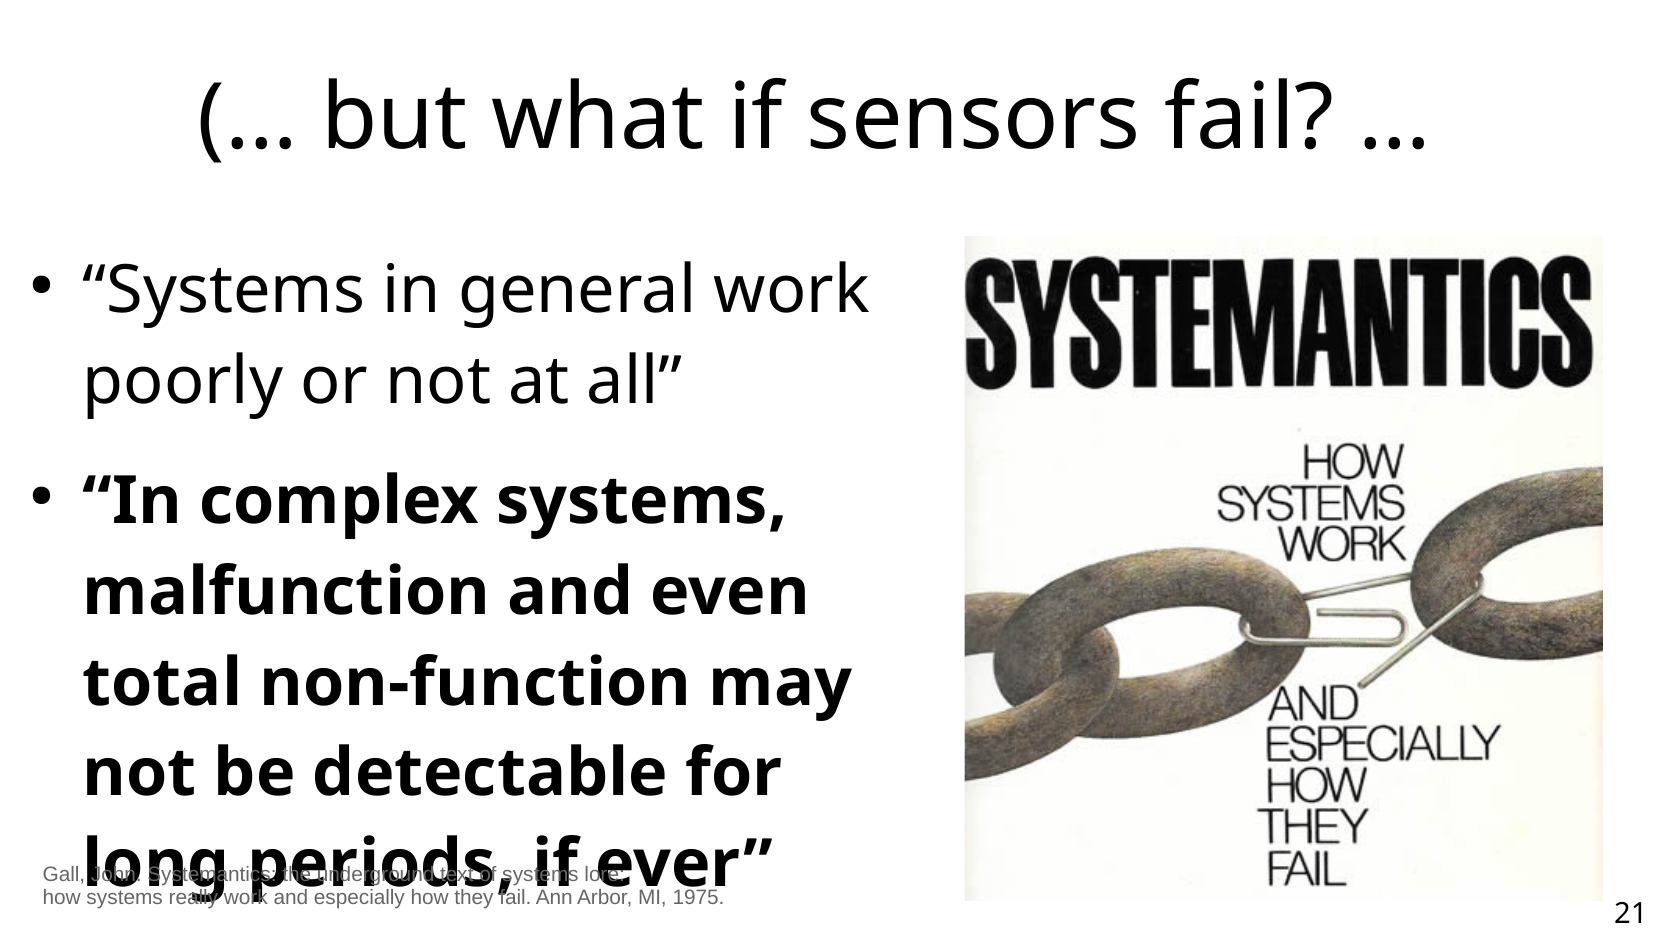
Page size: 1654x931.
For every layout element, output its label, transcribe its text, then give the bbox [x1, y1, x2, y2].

title (… but what if sensors fail? … [82, 1, 1571, 226]
picture [964, 236, 1603, 901]
text_box Gall, John. Systemantics: the underground text of systems lore: how systems really work and especially how they fail. Ann Arbor, MI, 1975. [27, 855, 756, 917]
list “Systems in general work poorly or not at all” “In complex systems, malfunction and even total non-function may not be detectable for long periods, if ever” [11, 241, 898, 907]
